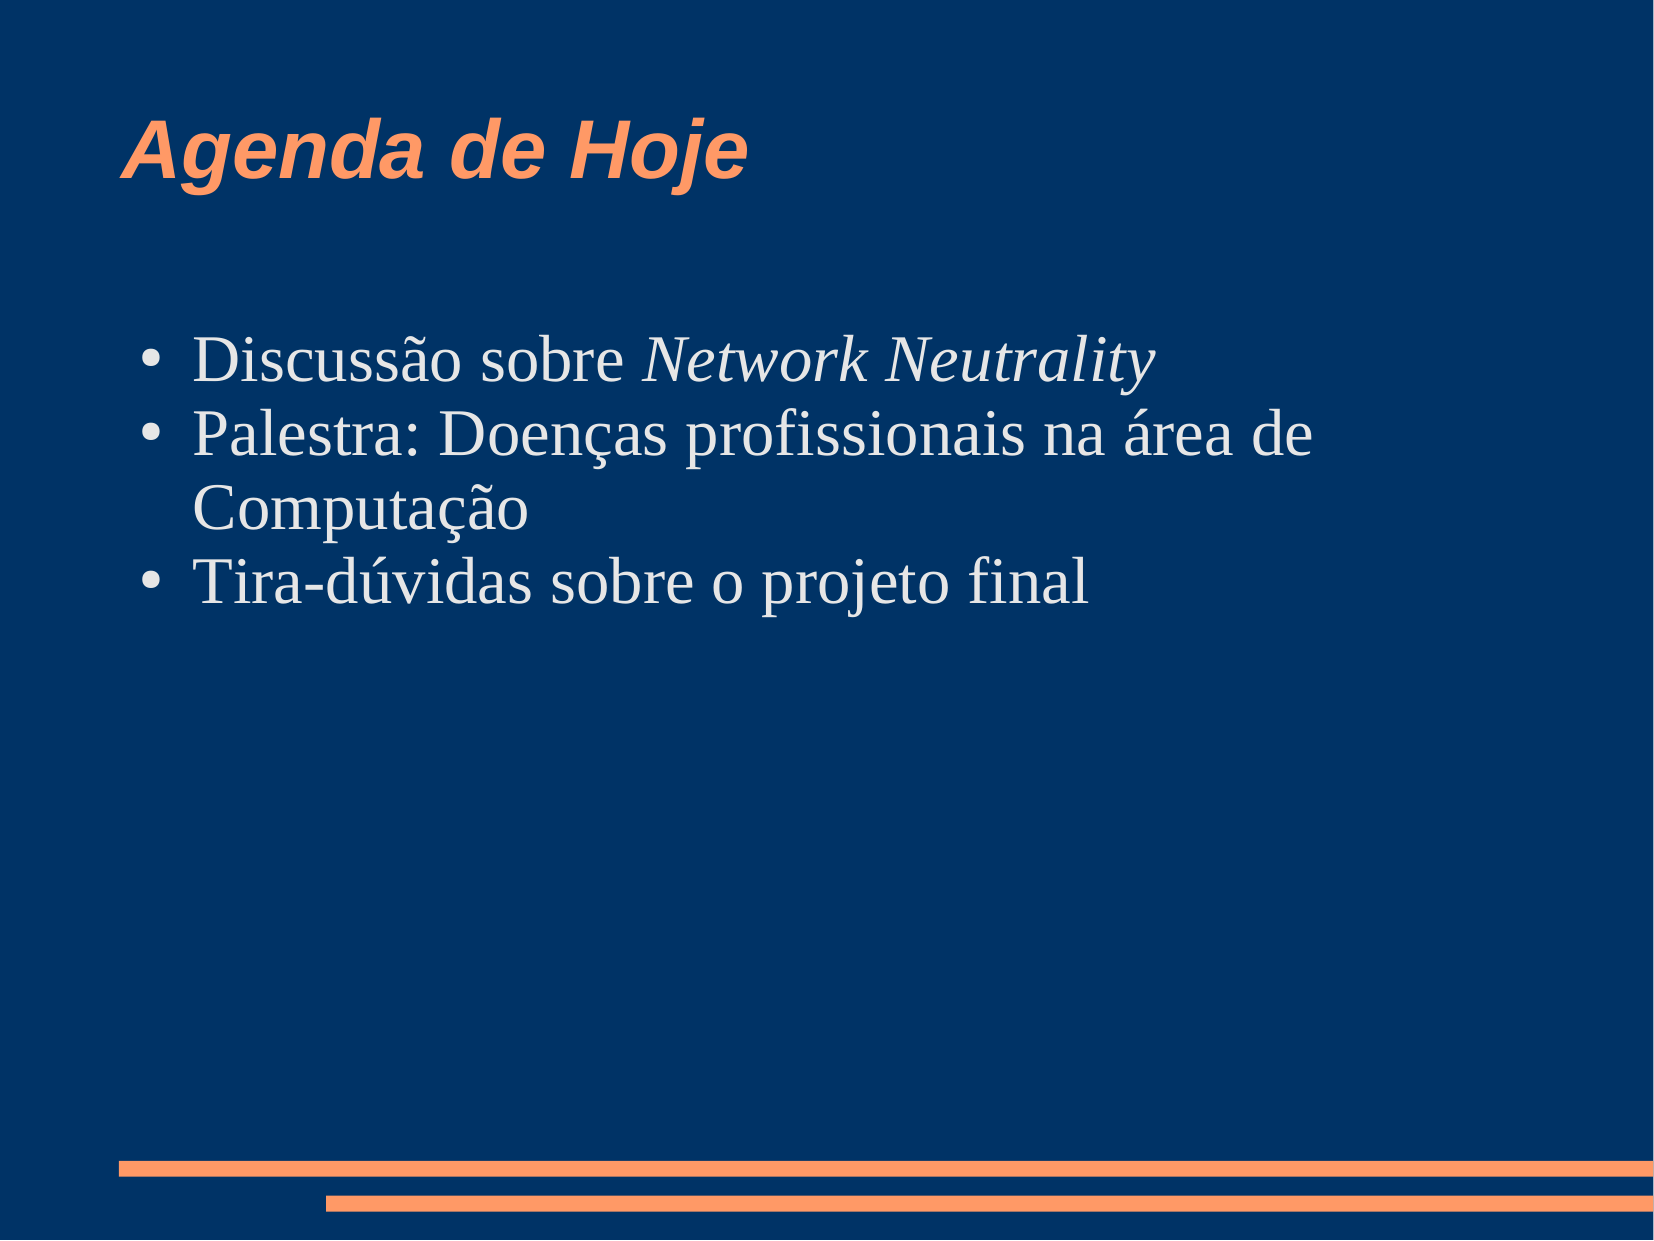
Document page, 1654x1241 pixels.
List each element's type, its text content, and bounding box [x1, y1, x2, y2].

title Agenda de Hoje [121, 53, 1534, 246]
list Discussão sobre Network Neutrality Palestra: Doenças profissionais na área de Computação Tira-dúvidas sobre o projeto final [121, 322, 1561, 1118]
